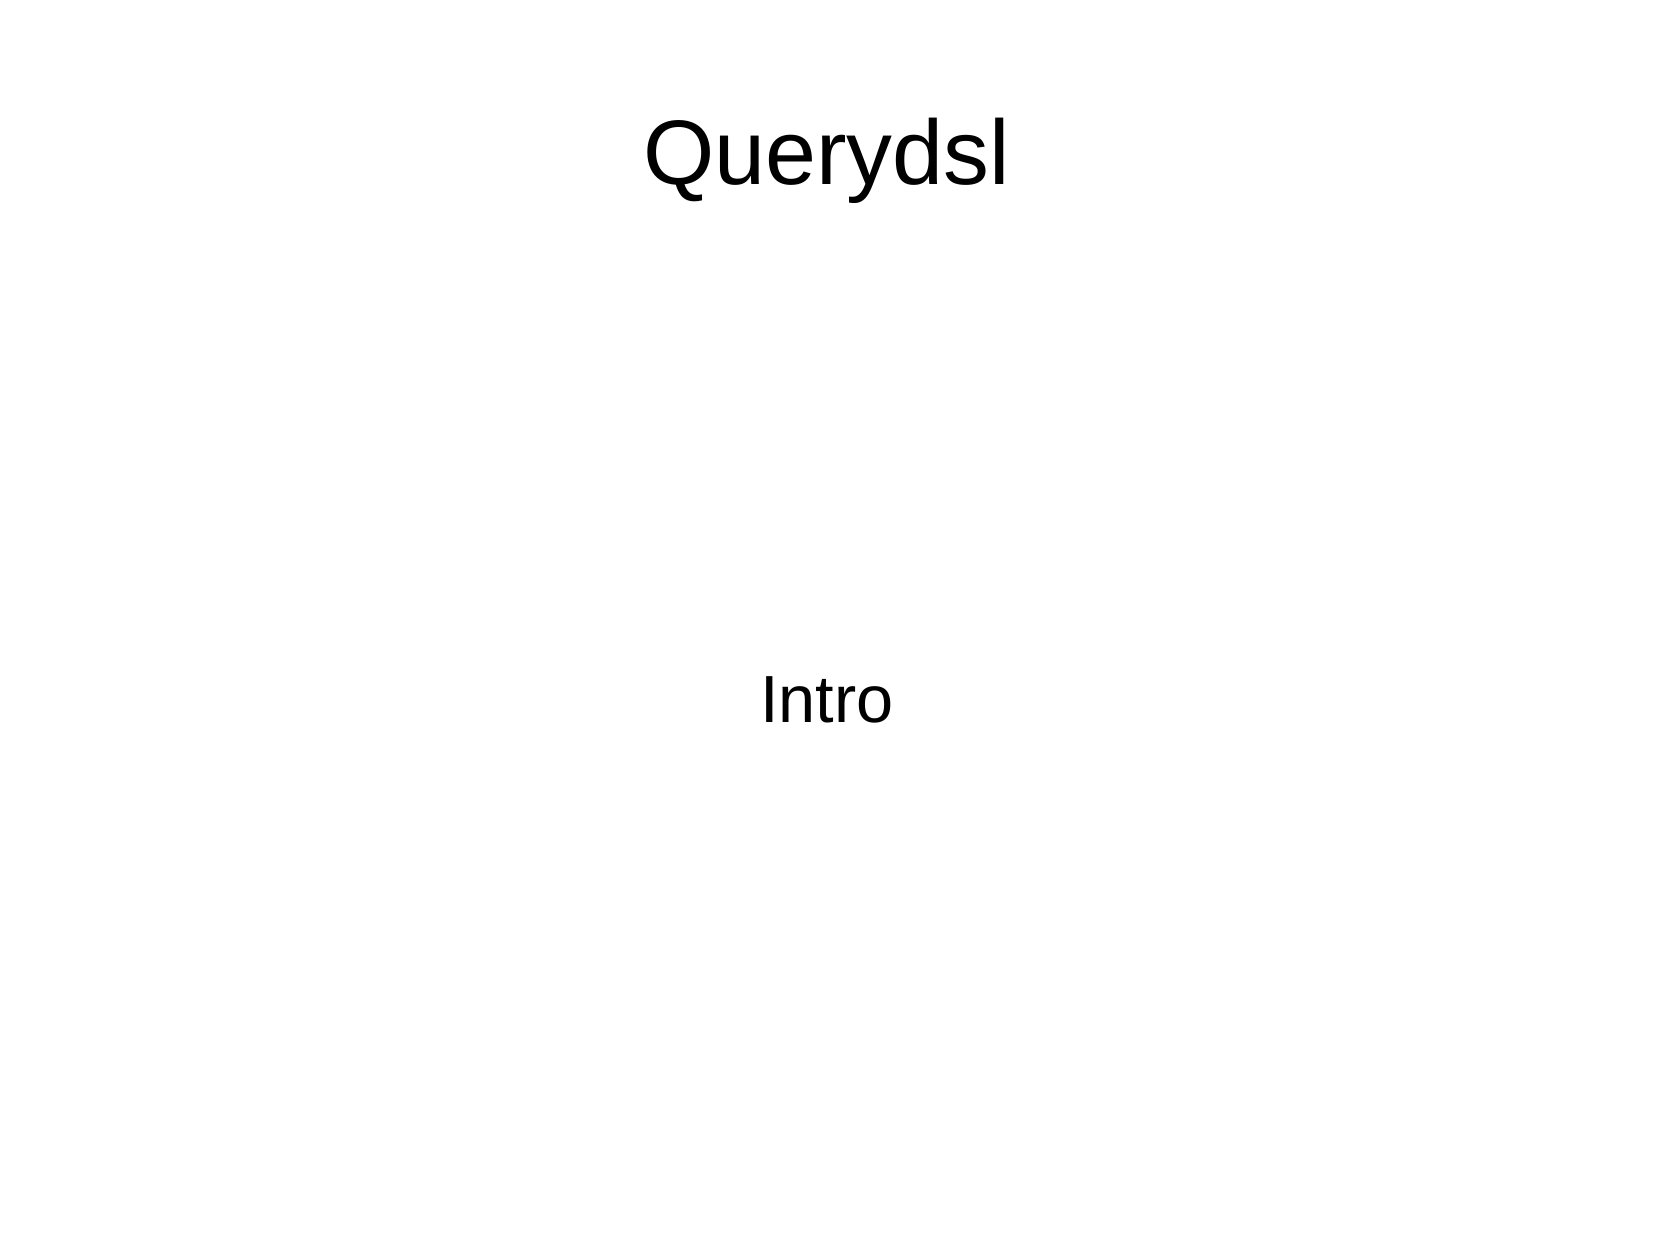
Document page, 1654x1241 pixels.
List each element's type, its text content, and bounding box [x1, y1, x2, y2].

title Querydsl [82, 49, 1571, 257]
subtitle Intro [82, 290, 1571, 1109]
